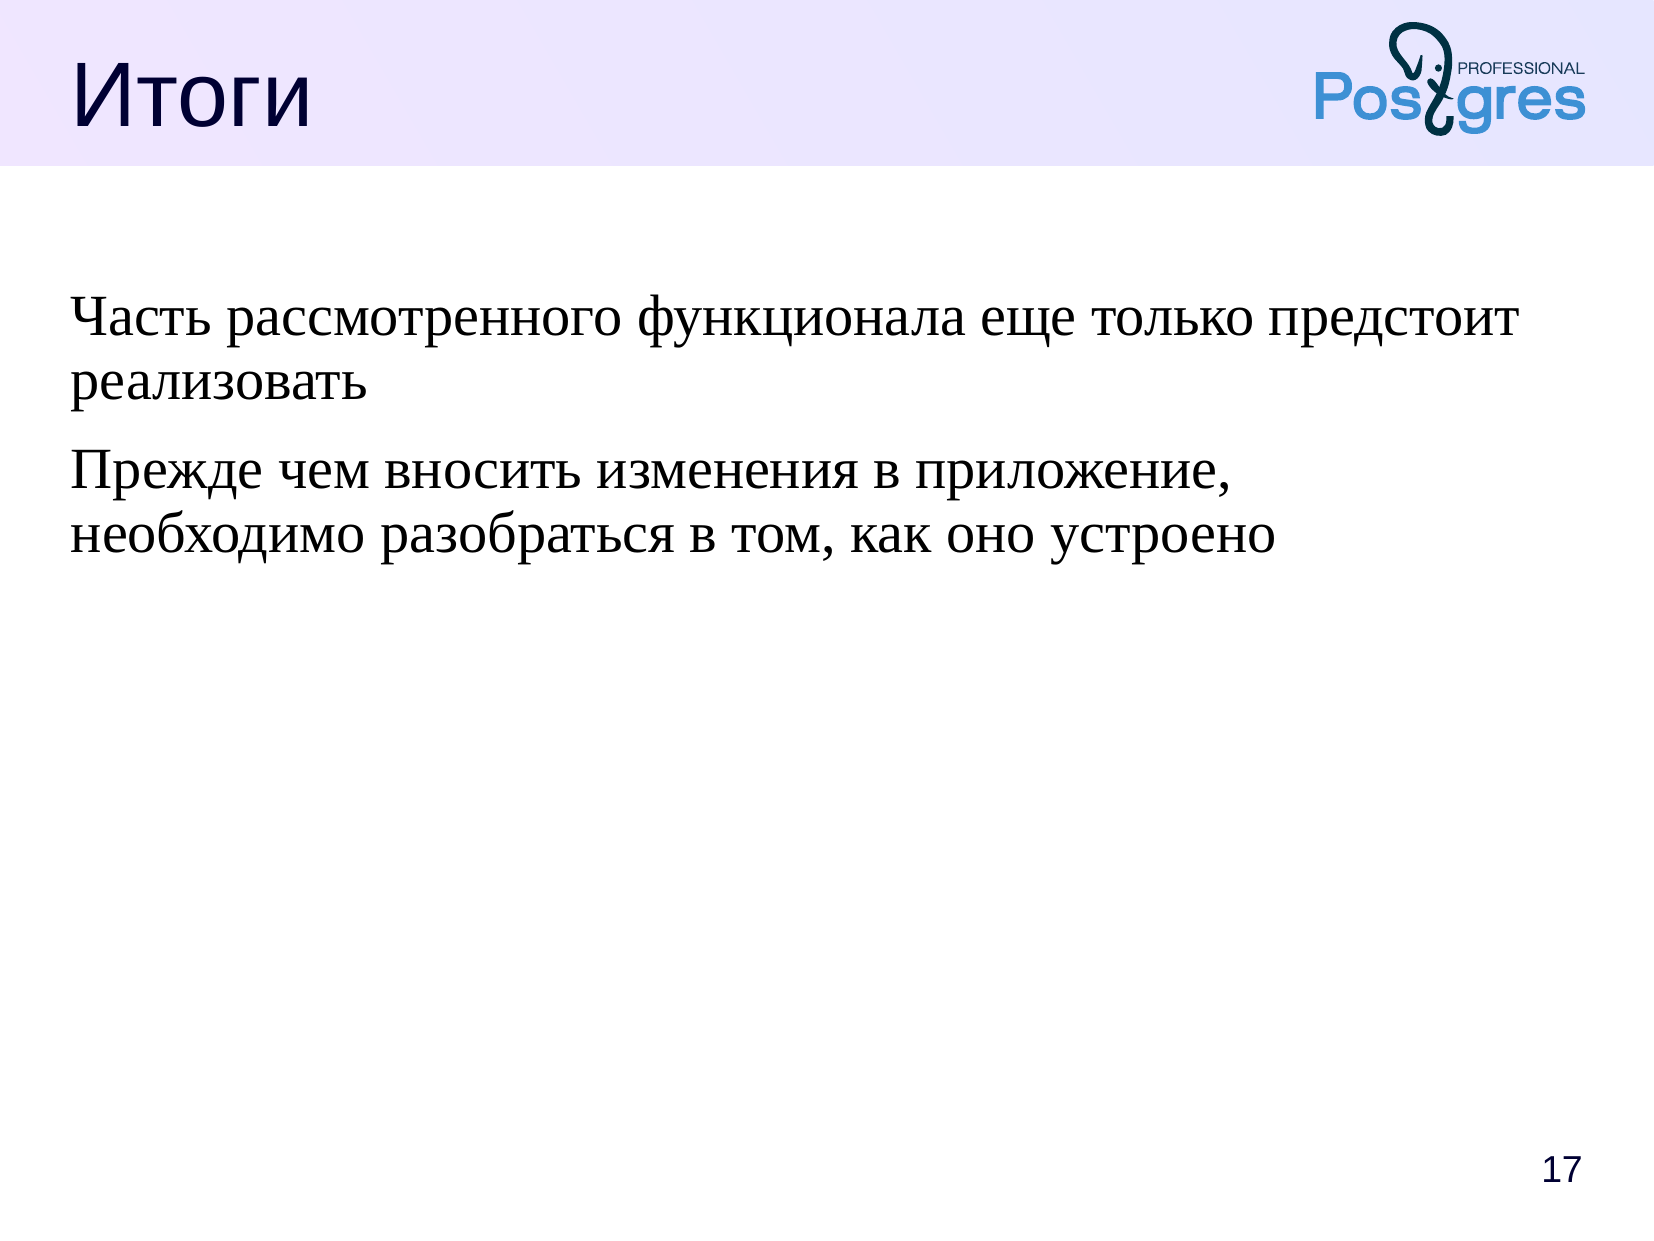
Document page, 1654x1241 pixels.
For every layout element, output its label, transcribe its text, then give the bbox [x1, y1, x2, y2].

title Итоги [70, 43, 1241, 147]
list Часть рассмотренного функционала еще только предстоит реализовать Прежде чем вносить изменения в приложение, необходимо разобраться в том, как оно устроено [70, 283, 1583, 1134]
